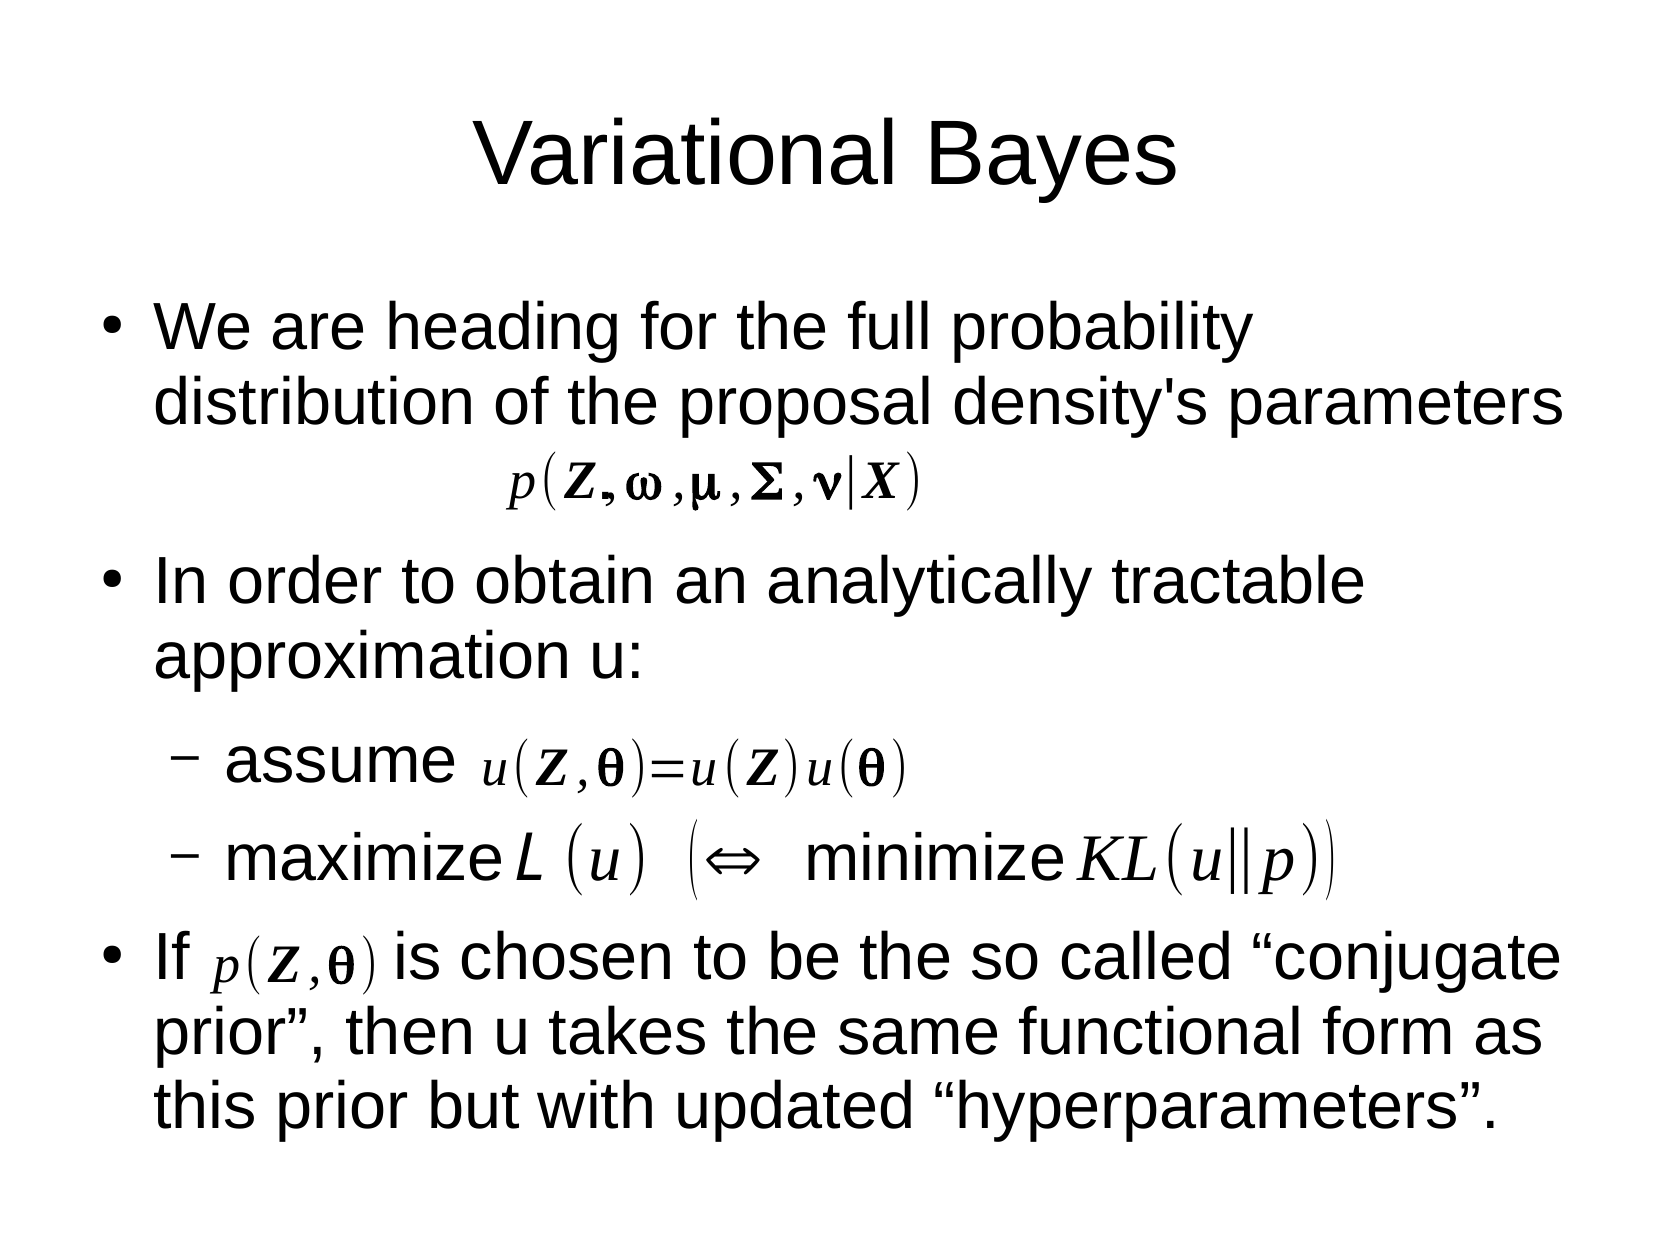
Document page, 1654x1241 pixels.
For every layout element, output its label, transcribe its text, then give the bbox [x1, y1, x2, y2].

list We are heading for the full probability distribution of the proposal density's parameters . In order to obtain an analytically tractable approximation u: assume If is chosen to be the so called “conjugate prior”, then u takes the same functional form as this prior but with updated “hyperparameters”. [82, 289, 1571, 1158]
chart [497, 448, 929, 514]
chart [218, 814, 1344, 905]
chart [474, 734, 915, 800]
chart [200, 932, 386, 999]
title Variational Bayes [82, 49, 1571, 257]
